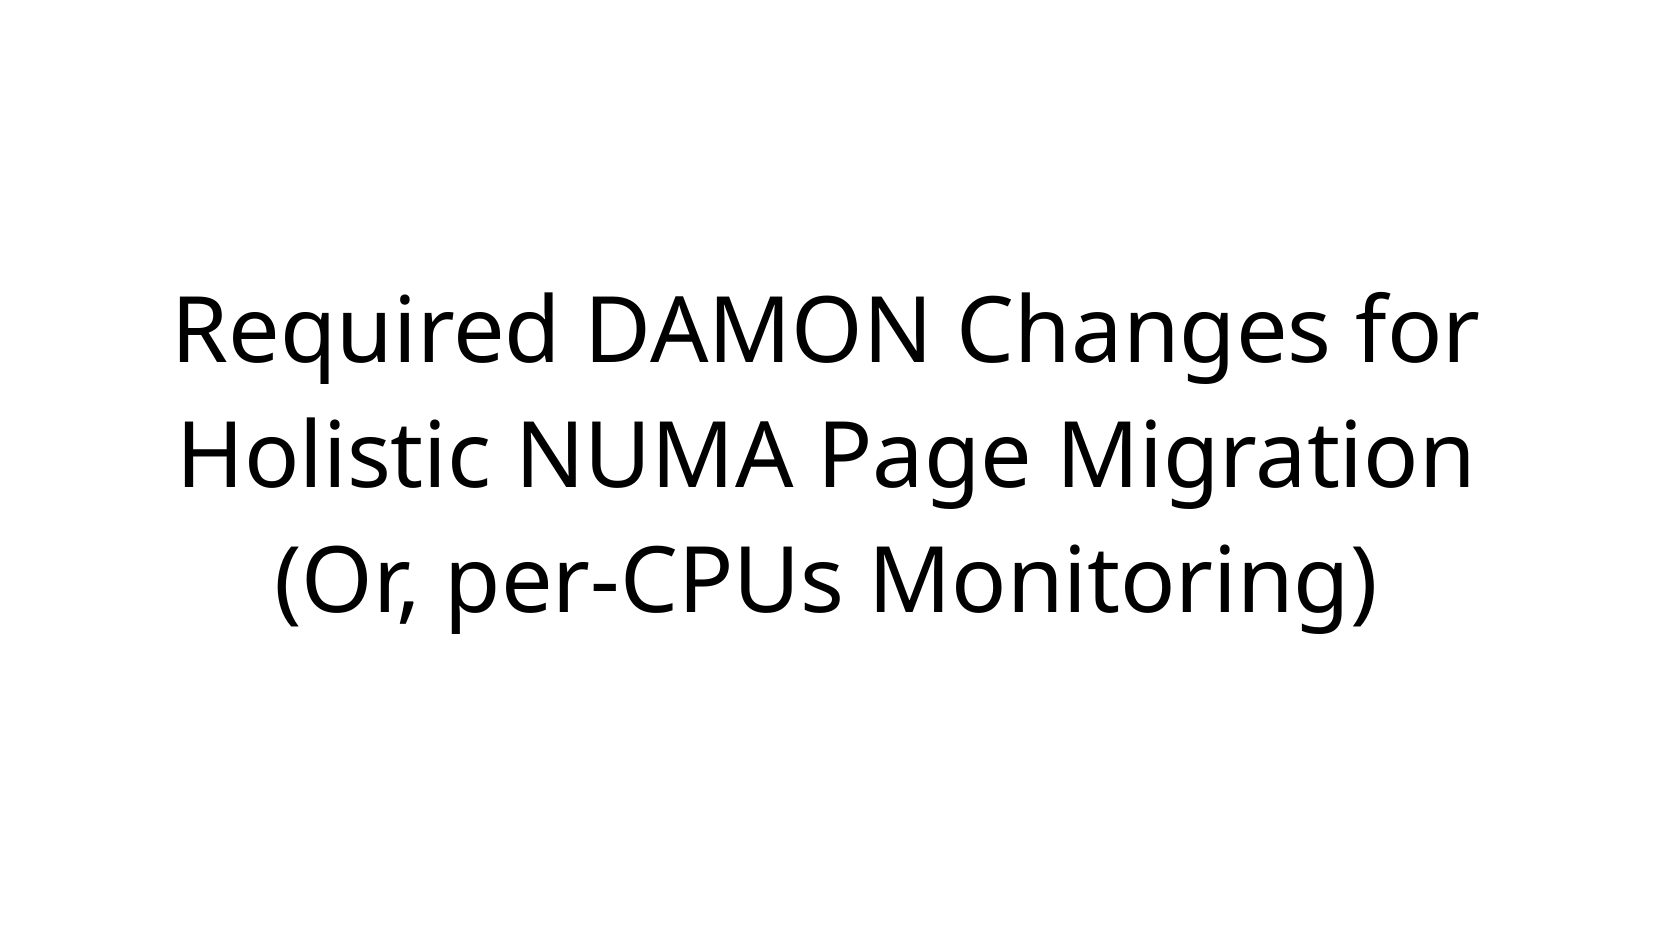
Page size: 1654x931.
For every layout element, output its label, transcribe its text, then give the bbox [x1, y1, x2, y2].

title Required DAMON Changes for Holistic NUMA Page Migration (Or, per-CPUs Monitoring) [82, 285, 1571, 619]
